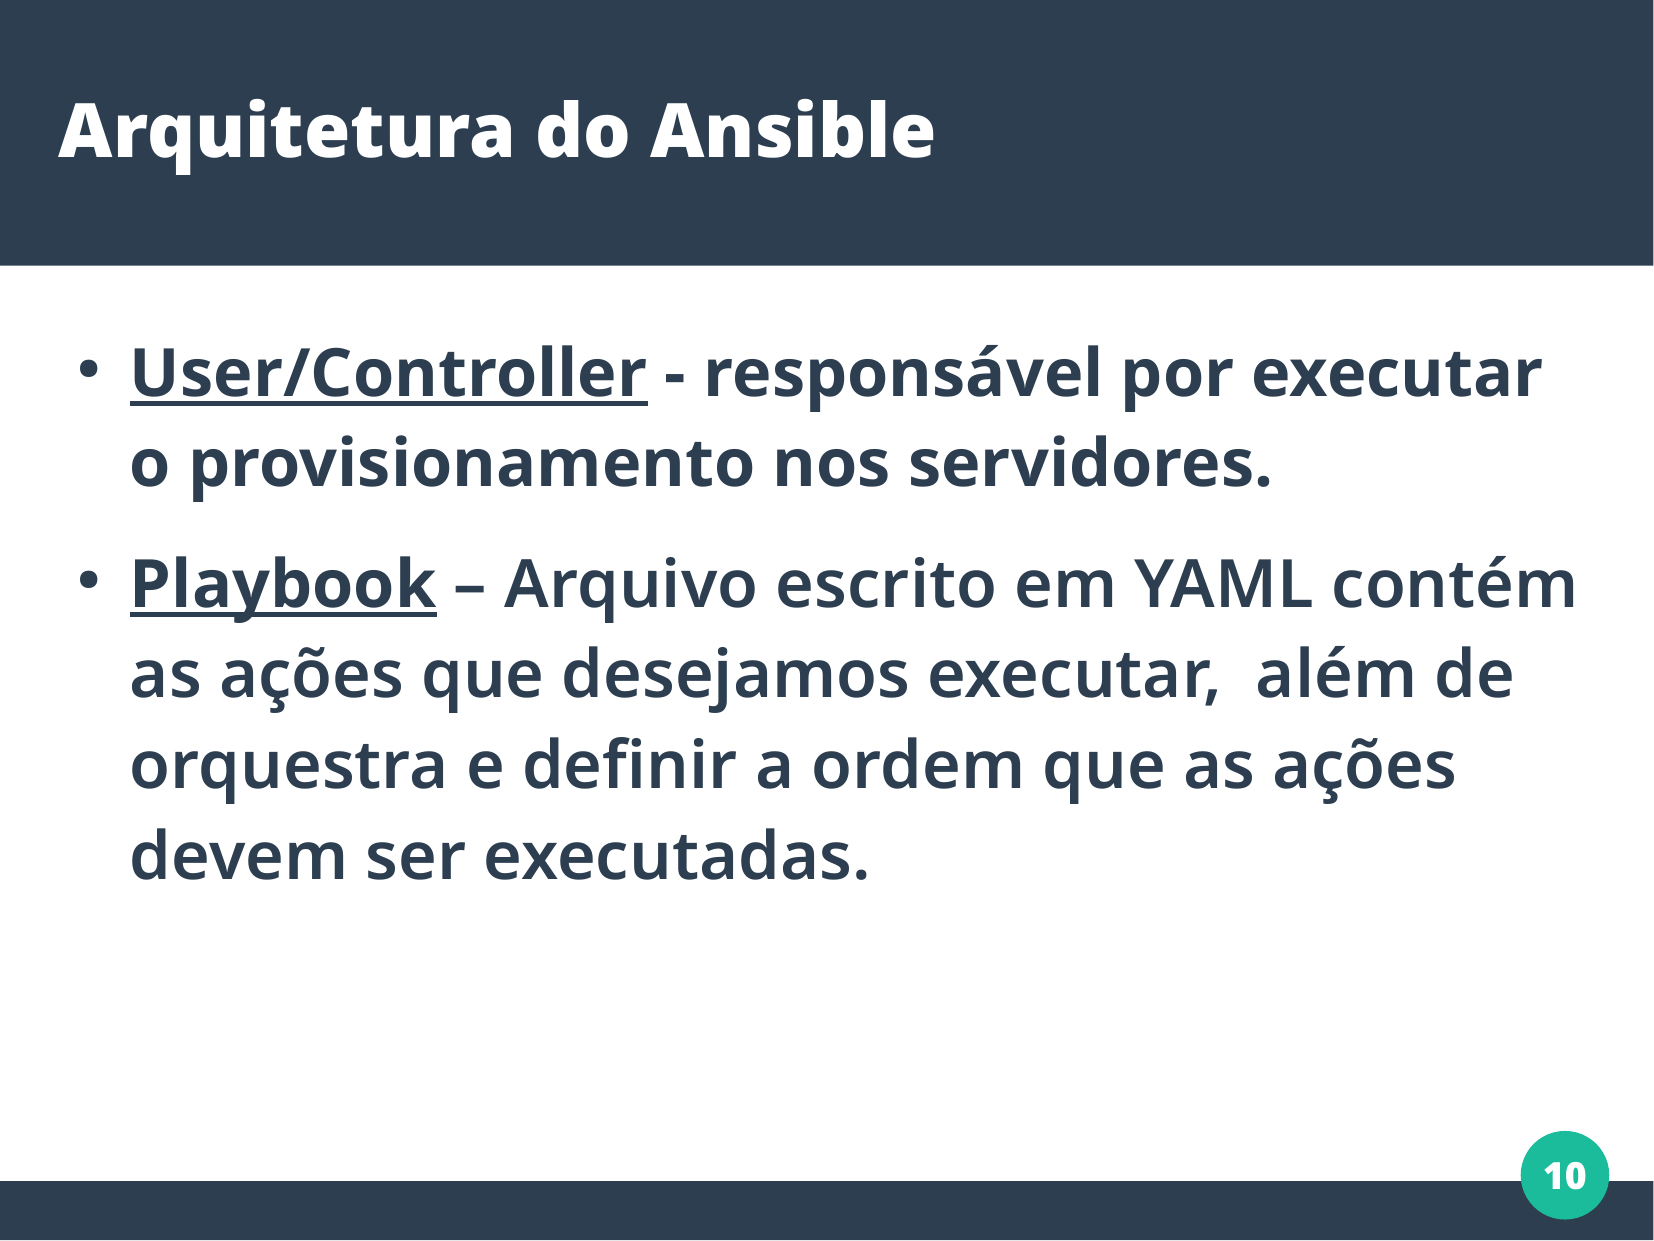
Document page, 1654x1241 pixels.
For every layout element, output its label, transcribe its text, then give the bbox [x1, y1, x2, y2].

list User/Controller - responsável por executar o provisionamento nos servidores. Playbook – Arquivo escrito em YAML contém as ações que desejamos executar, além de orquestra e definir a ordem que as ações devem ser executadas. [59, 324, 1595, 1152]
title Arquitetura do Ansible [59, 49, 1595, 207]
